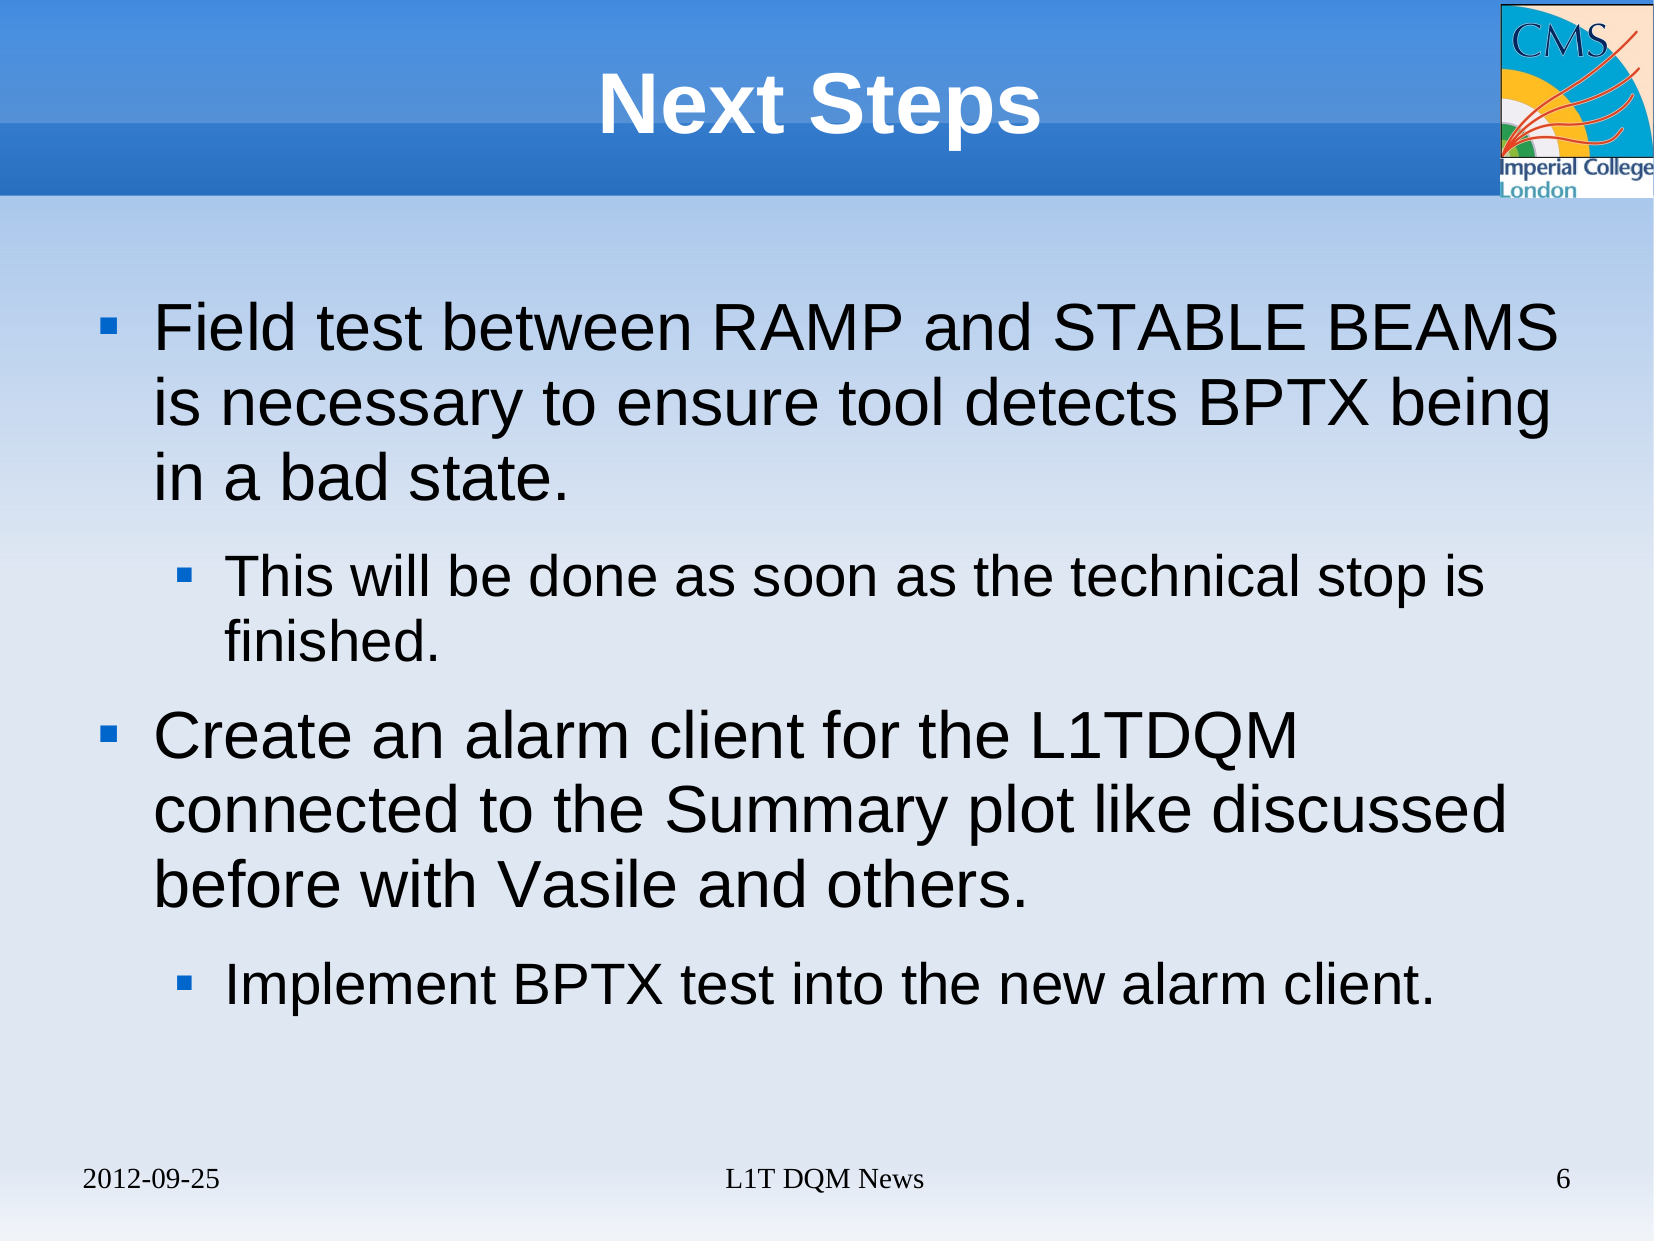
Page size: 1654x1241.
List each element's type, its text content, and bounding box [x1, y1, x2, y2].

title Next Steps [76, 0, 1565, 208]
list Field test between RAMP and STABLE BEAMS is necessary to ensure tool detects BPTX being in a bad state. This will be done as soon as the technical stop is finished. Create an alarm client for the L1TDQM connected to the Summary plot like discussed before with Vasile and others. Implement BPTX test into the new alarm client. [82, 290, 1571, 1109]
picture [0, 0, 1654, 1241]
